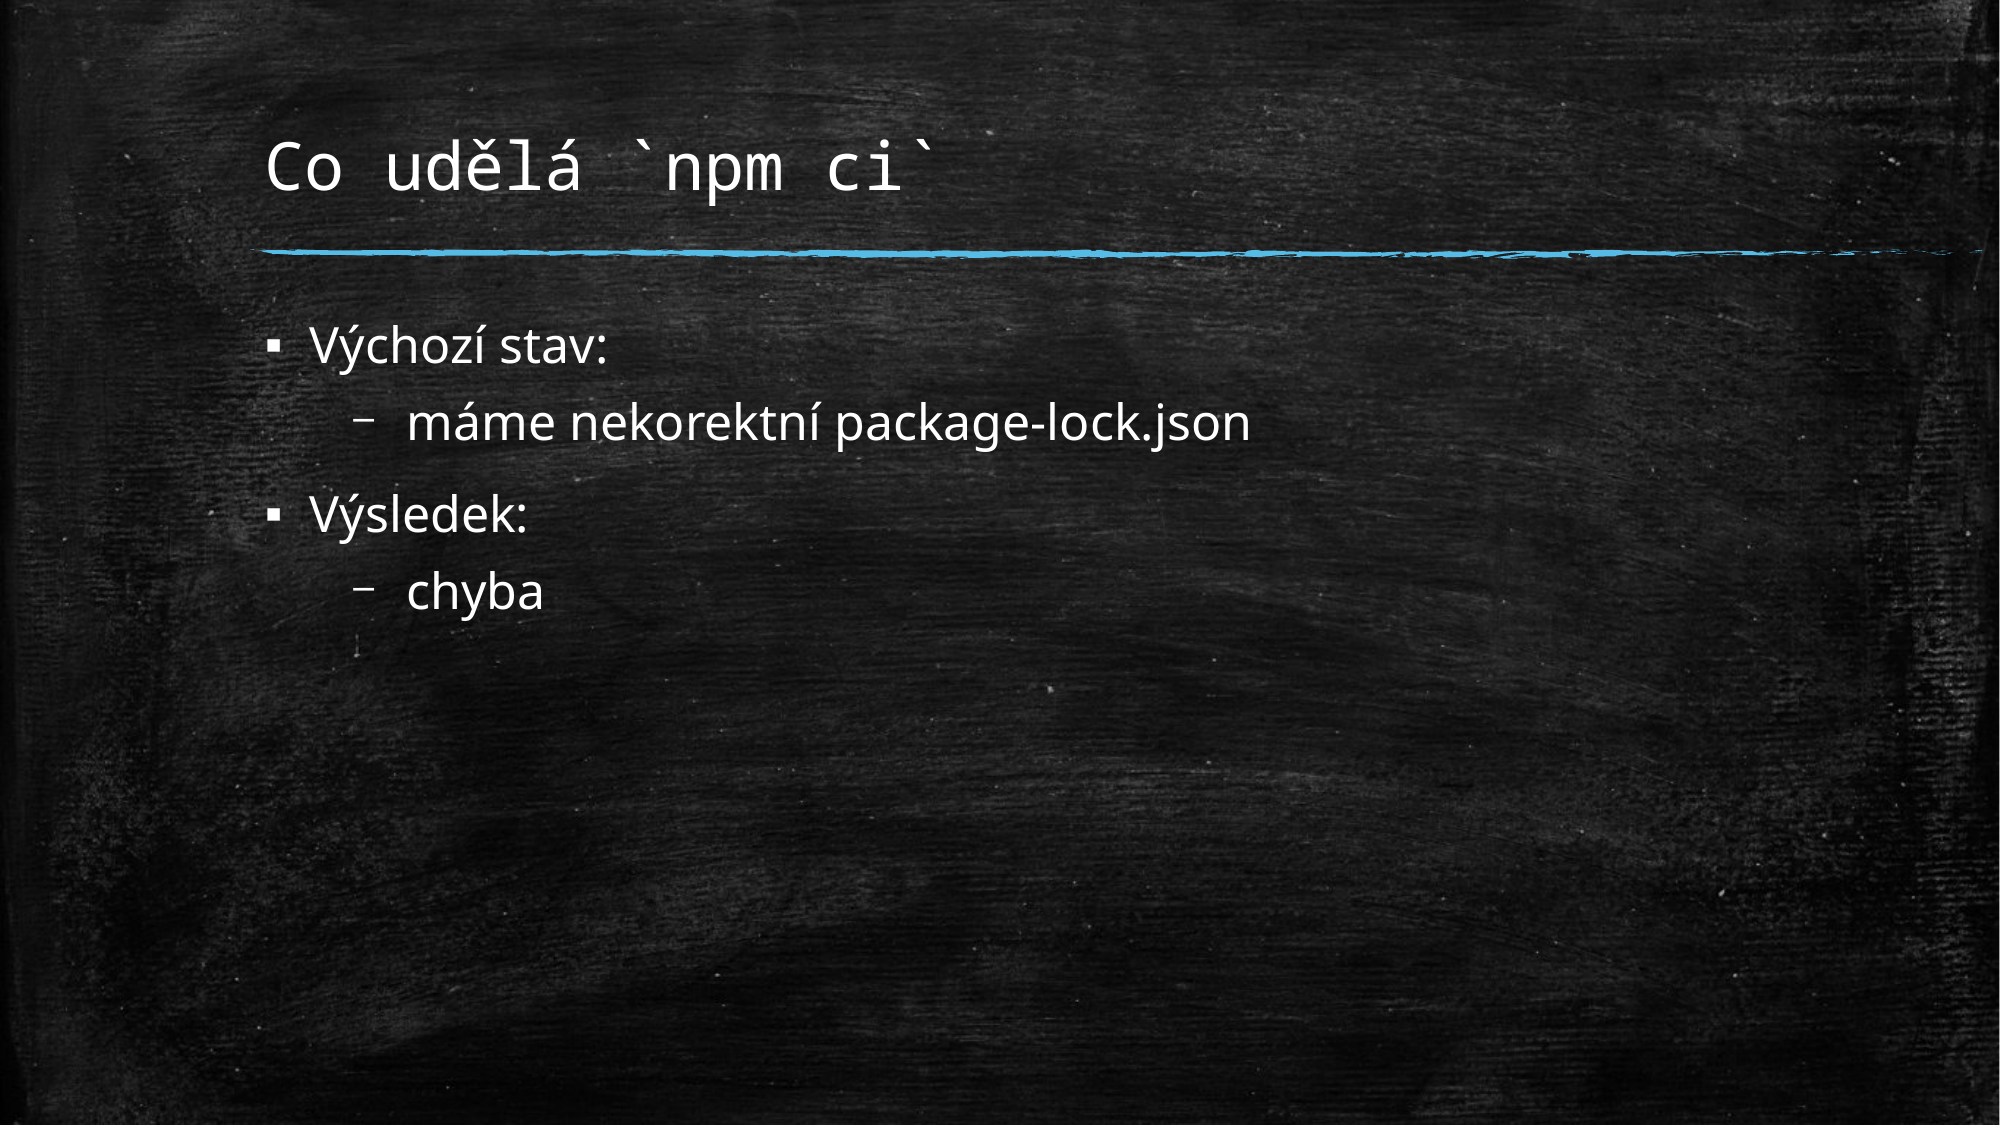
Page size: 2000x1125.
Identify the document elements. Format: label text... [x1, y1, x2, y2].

title Co udělá `npm ci` [249, 45, 1750, 213]
picture [0, 0, 2000, 1125]
list Výchozí stav: máme nekorektní package-lock.json Výsledek: chyba [249, 312, 1750, 1013]
